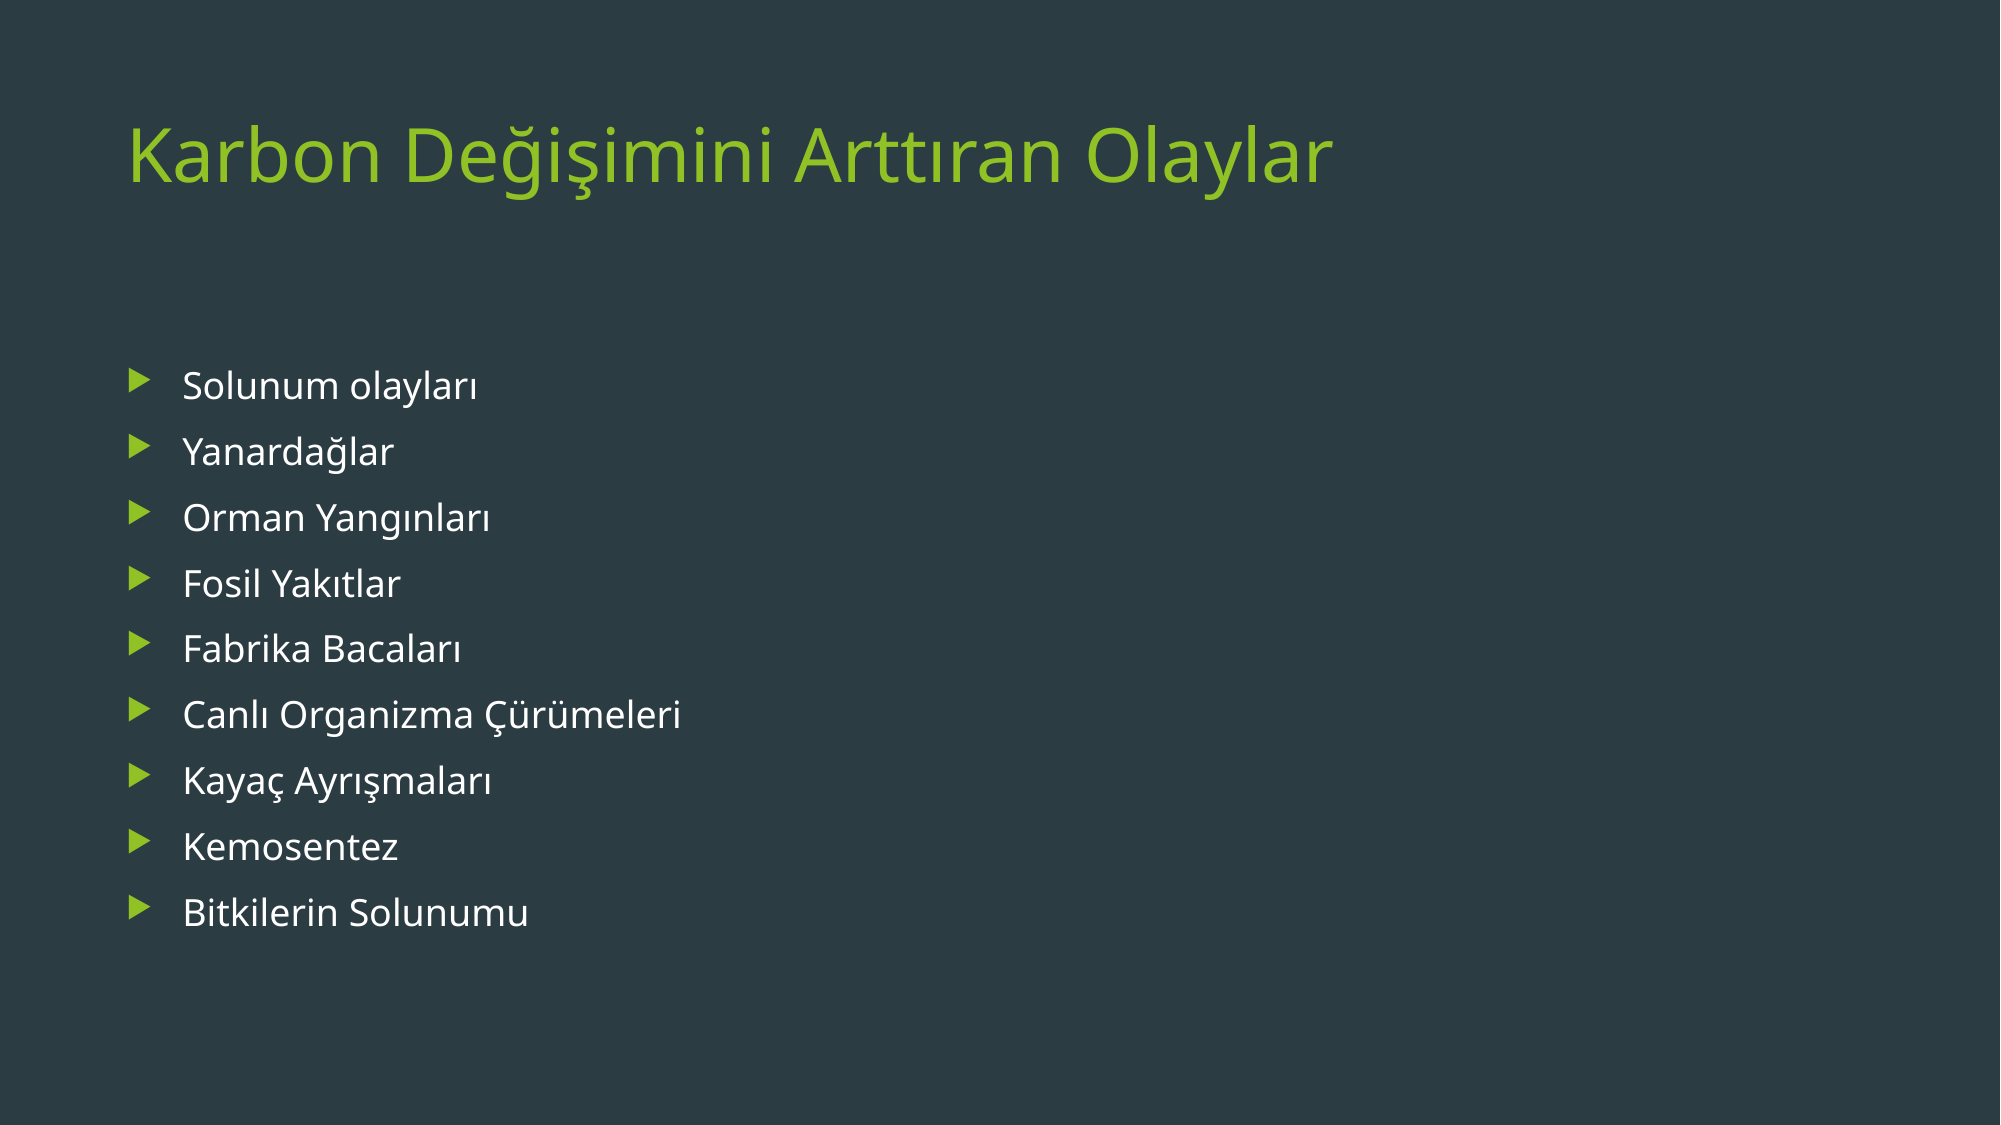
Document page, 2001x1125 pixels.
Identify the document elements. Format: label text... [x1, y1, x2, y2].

list Solunum olayları Yanardağlar Orman Yangınları Fosil Yakıtlar Fabrika Bacaları Canlı Organizma Çürümeleri Kayaç Ayrışmaları Kemosentez Bitkilerin Solunumu [111, 354, 1522, 992]
title Karbon Değişimini Arttıran Olaylar [111, 99, 1522, 317]
